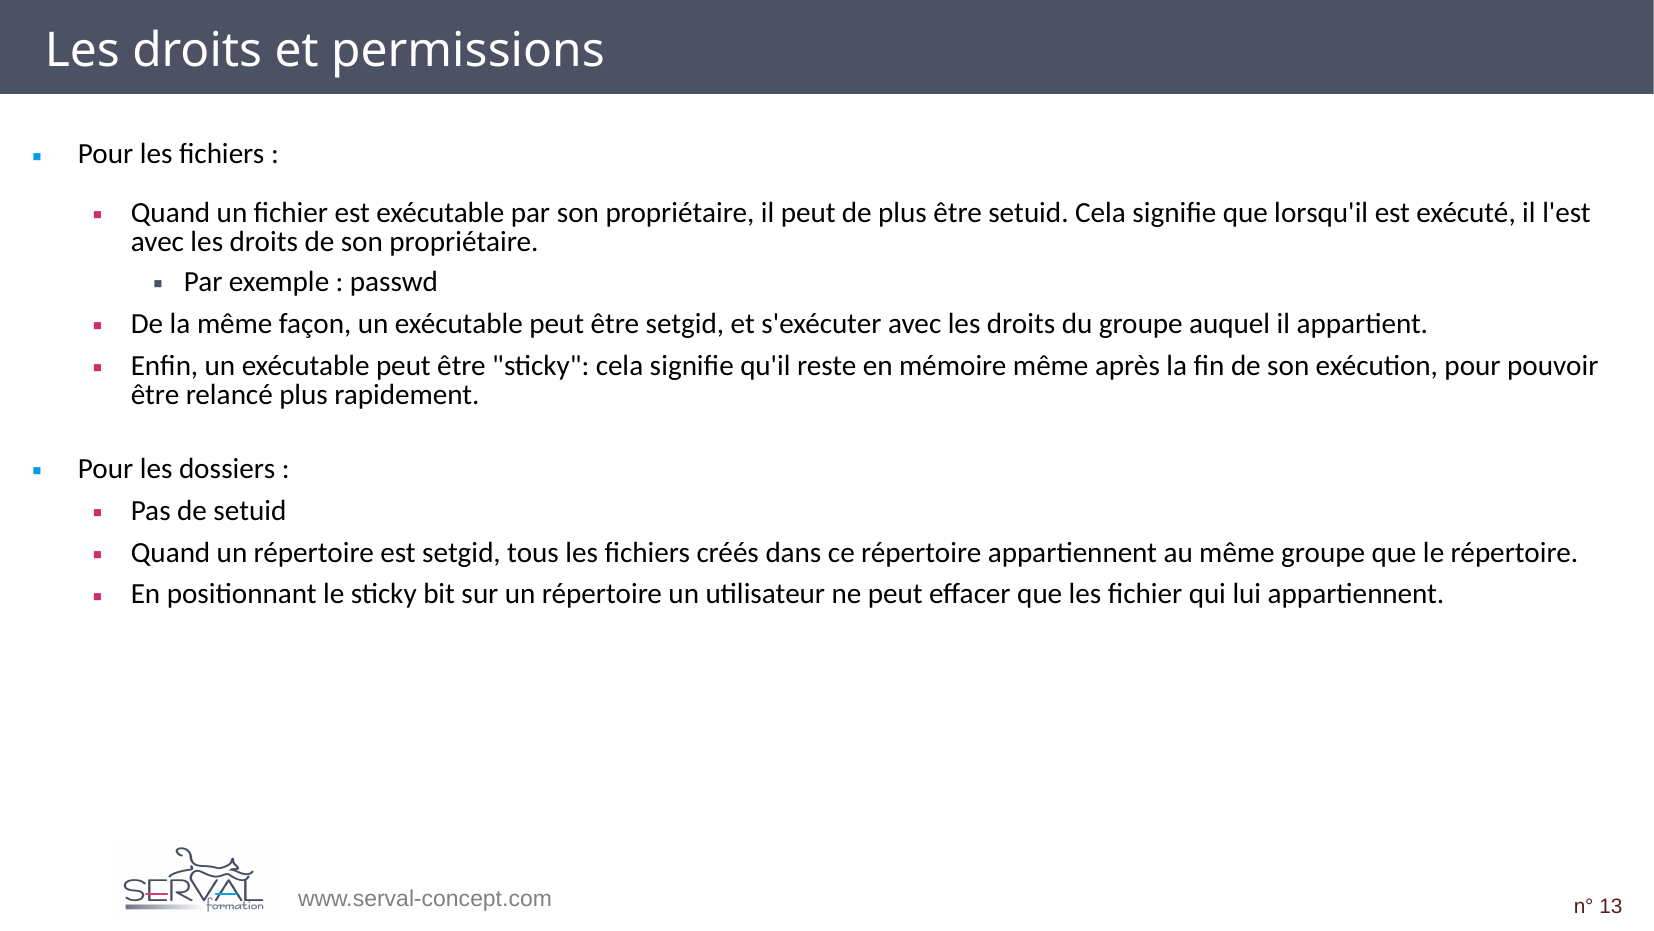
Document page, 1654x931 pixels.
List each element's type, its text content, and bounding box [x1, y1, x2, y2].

title Les droits et permissions [32, 0, 1635, 94]
list Pour les fichiers : Quand un fichier est exécutable par son propriétaire, il peut de plus être setuid. Cela signifie que lorsqu'il est exécuté, il l'est avec les droits de son propriétaire. Par exemple : passwd De la même façon, un exécutable peut être setgid, et s'exécuter avec les droits du groupe auquel il appartient. Enfin, un exécutable peut être "sticky": cela signifie qu'il reste en mémoire même après la fin de son exécution, pour pouvoir être relancé plus rapidement. Pour les dossiers : Pas de setuid Quand un répertoire est setgid, tous les fichiers créés dans ce répertoire appartiennent au même groupe que le répertoire. En positionnant le sticky bit sur un répertoire un utilisateur ne peut effacer que les fichier qui lui appartiennent. [32, 141, 1635, 741]
picture [110, 839, 279, 921]
